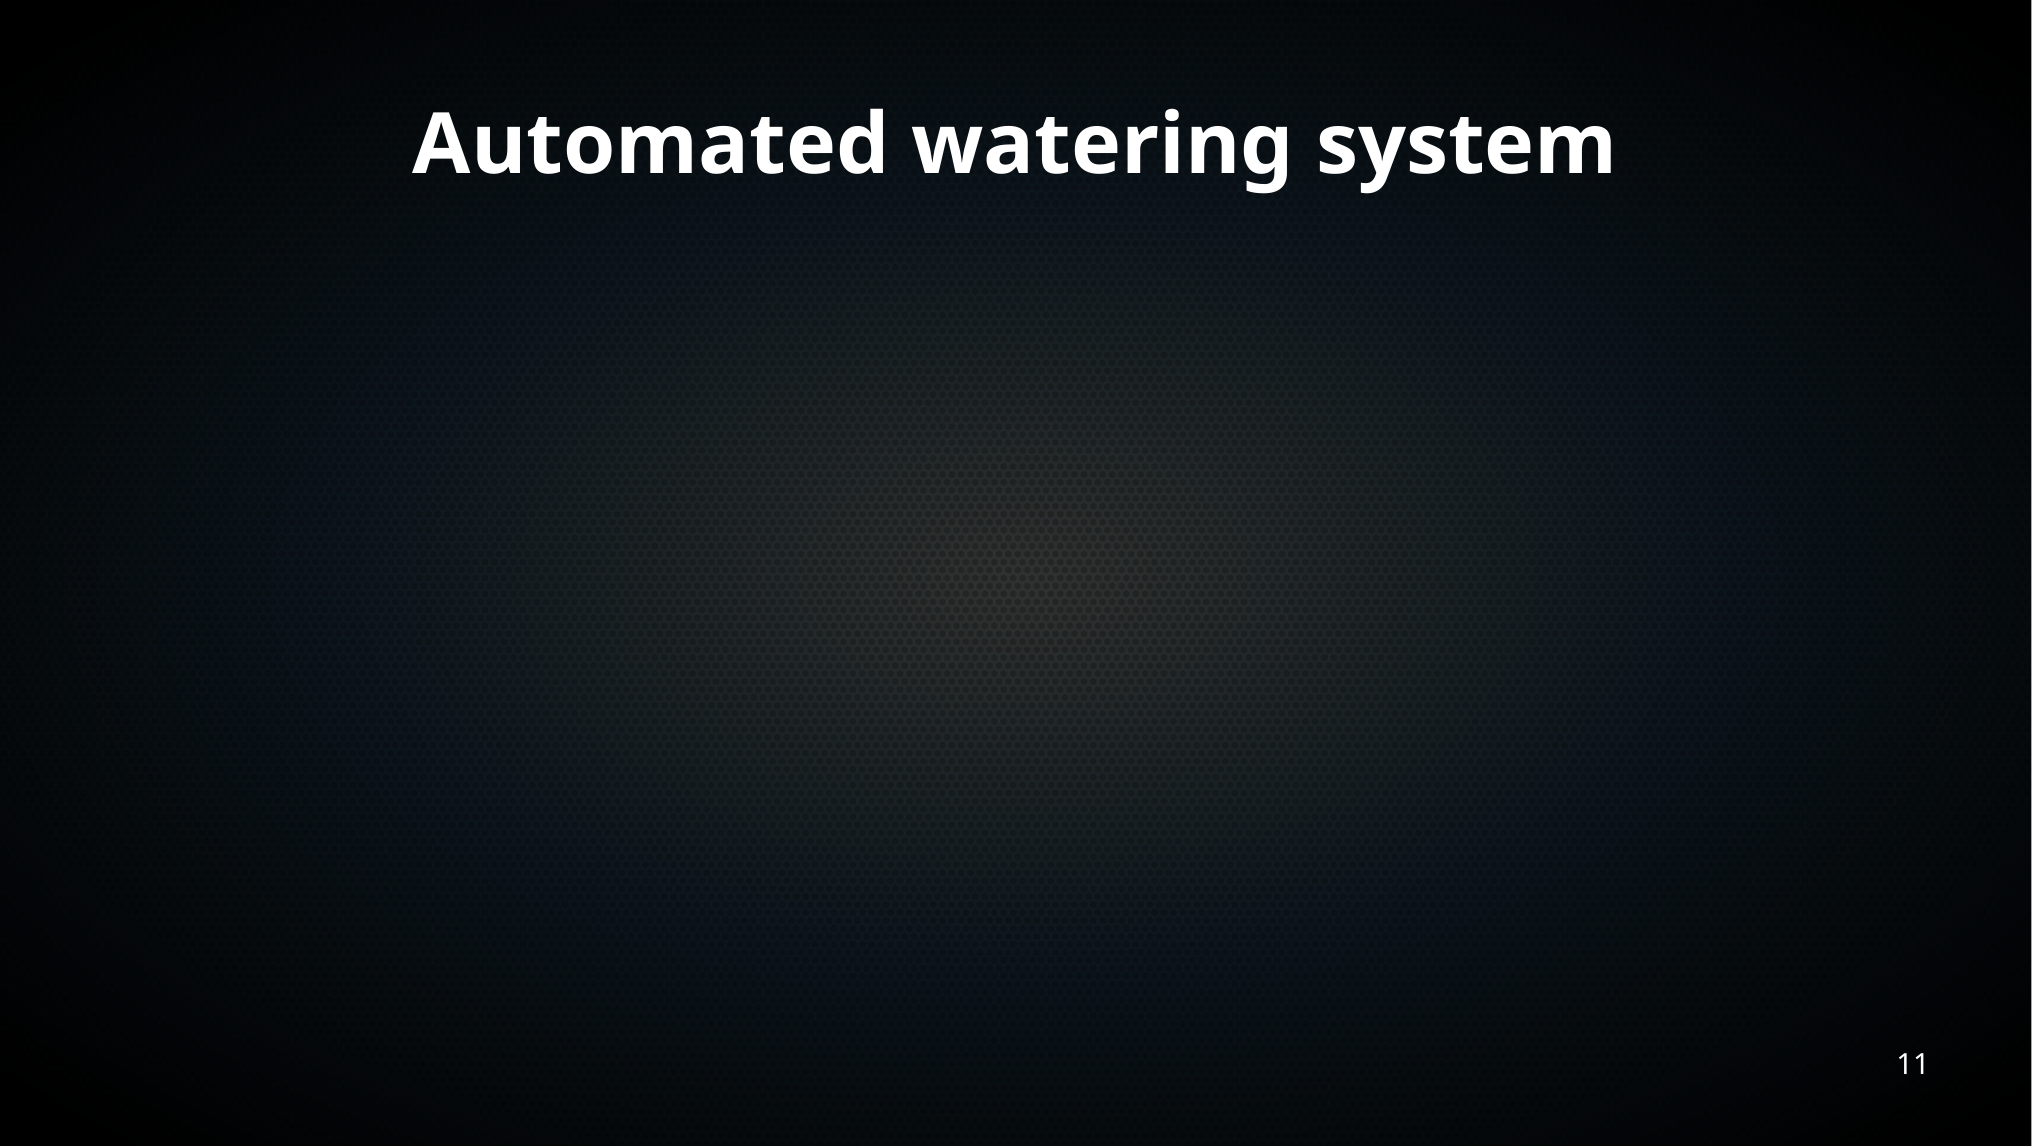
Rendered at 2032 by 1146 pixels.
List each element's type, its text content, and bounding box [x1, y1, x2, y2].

title Automated watering system [101, 45, 1930, 237]
picture [0, 0, 2032, 1146]
